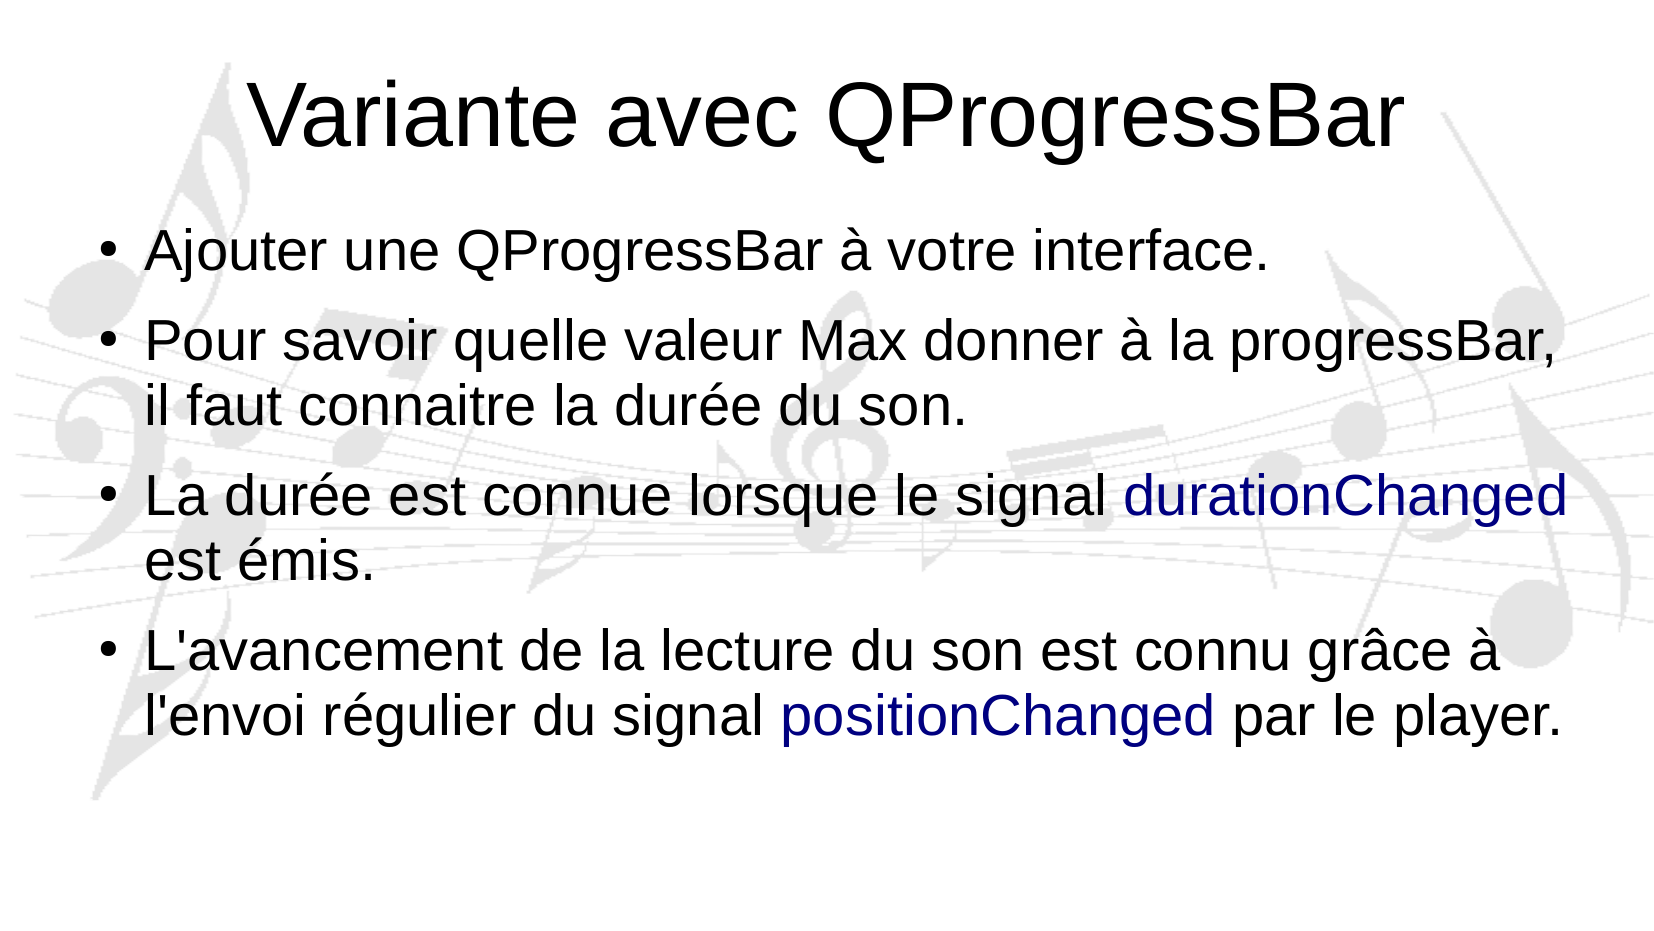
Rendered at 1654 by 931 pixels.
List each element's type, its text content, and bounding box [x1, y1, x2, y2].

list Ajouter une QProgressBar à votre interface. Pour savoir quelle valeur Max donner à la progressBar, il faut connaitre la durée du son. La durée est connue lorsque le signal durationChanged est émis. L'avancement de la lecture du son est connu grâce à l'envoi régulier du signal positionChanged par le player. [82, 217, 1571, 758]
title Variante avec QProgressBar [82, 37, 1571, 193]
